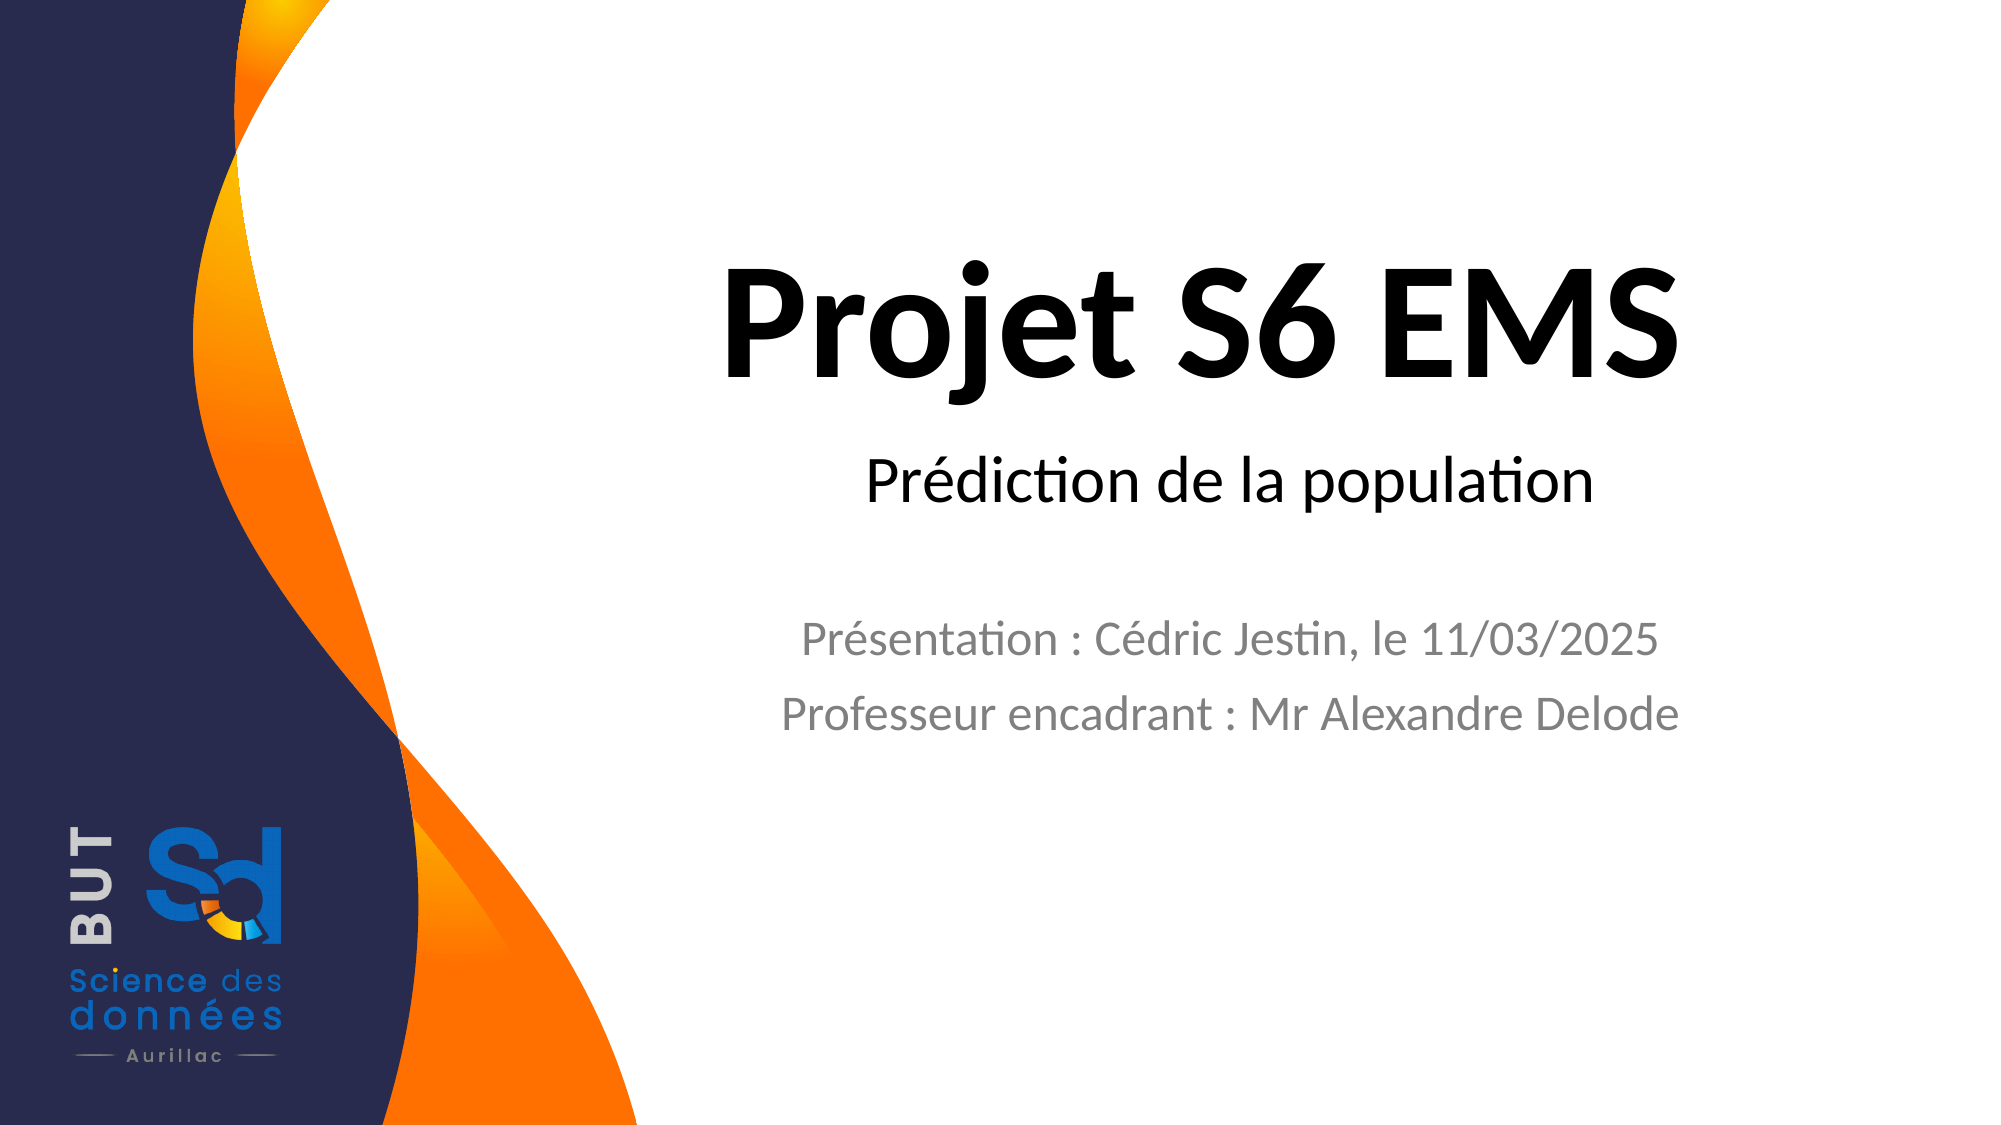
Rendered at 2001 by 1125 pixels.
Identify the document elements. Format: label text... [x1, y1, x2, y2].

title Projet S6 EMS [601, 29, 1802, 422]
picture [0, 767, 353, 1123]
subtitle Prédiction de la population Présentation : Cédric Jestin, le 11/03/2025 Professeur encadrant : Mr Alexandre Delode [630, 437, 1831, 709]
